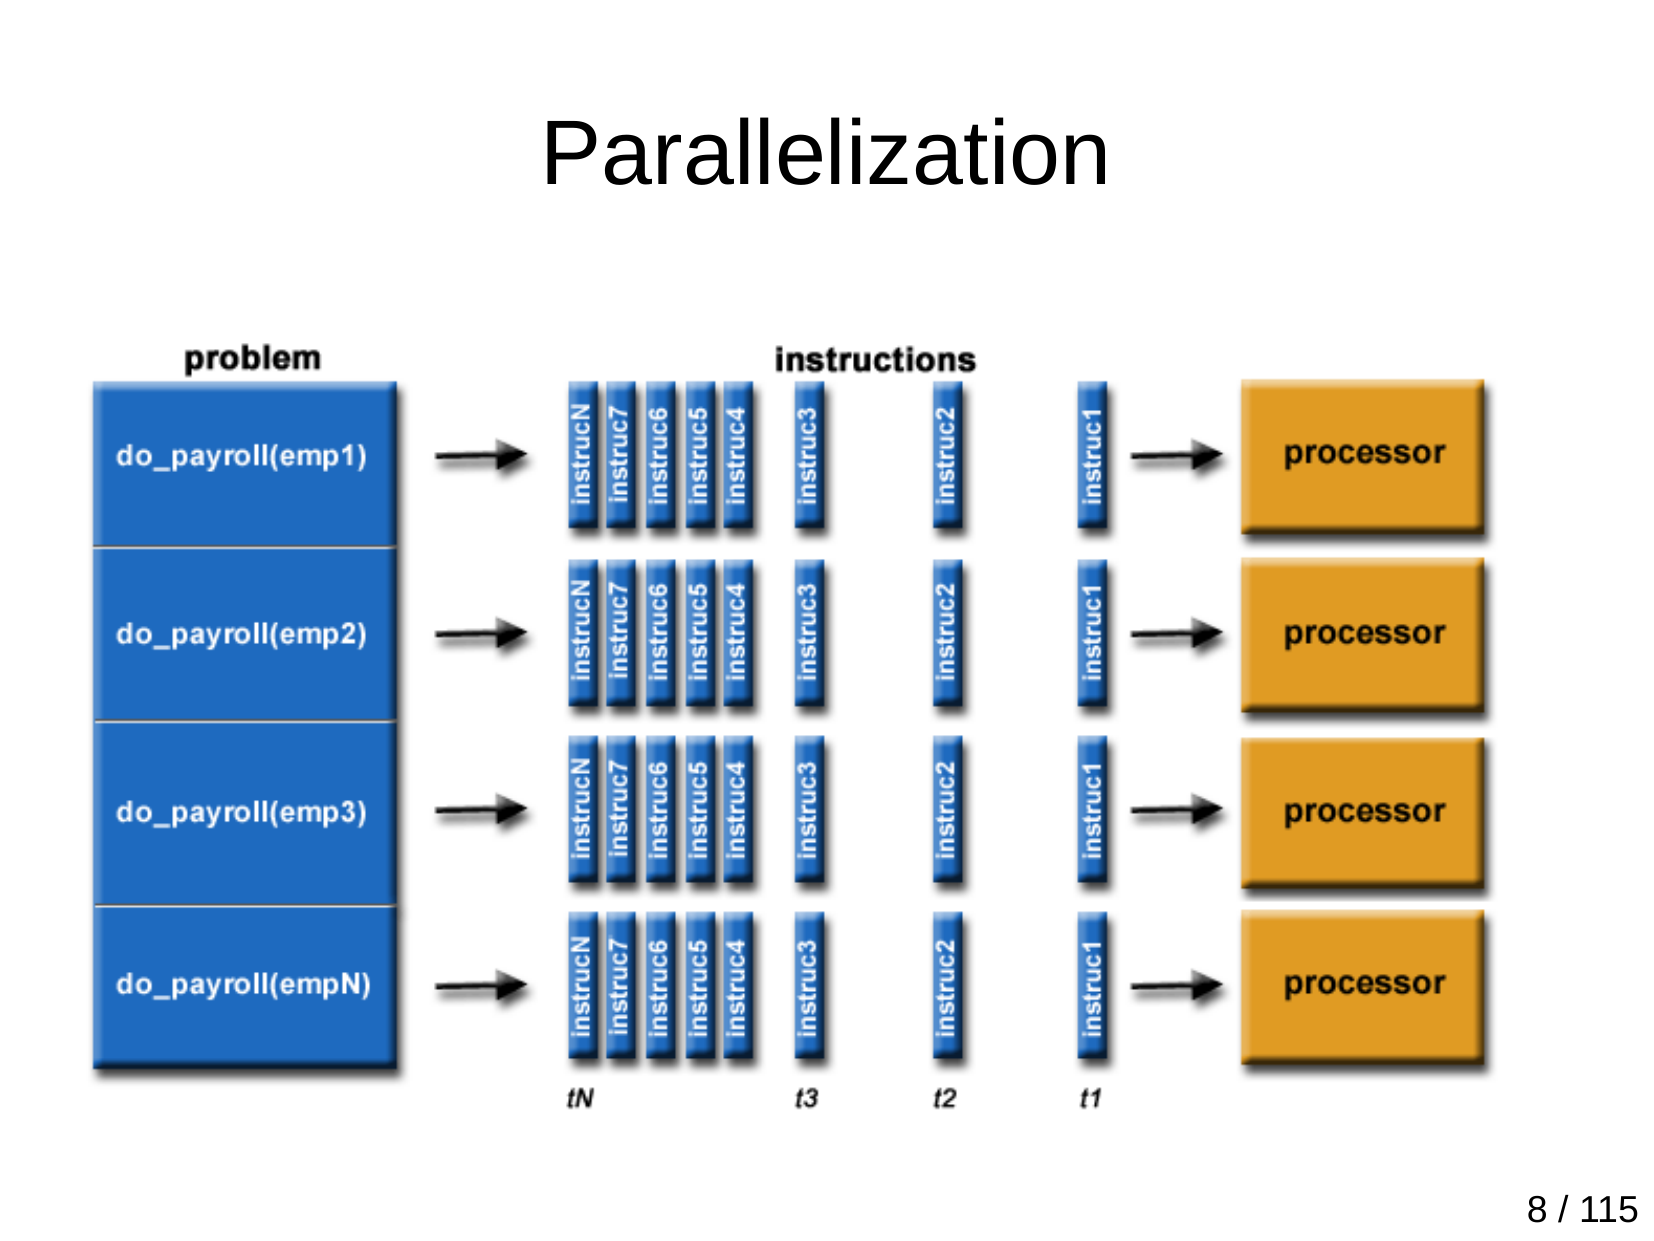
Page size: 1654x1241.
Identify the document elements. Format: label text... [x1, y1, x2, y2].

title Parallelization [82, 49, 1571, 257]
picture [81, 342, 1512, 1122]
text_box <number> / 115 [1380, 1181, 1654, 1238]
